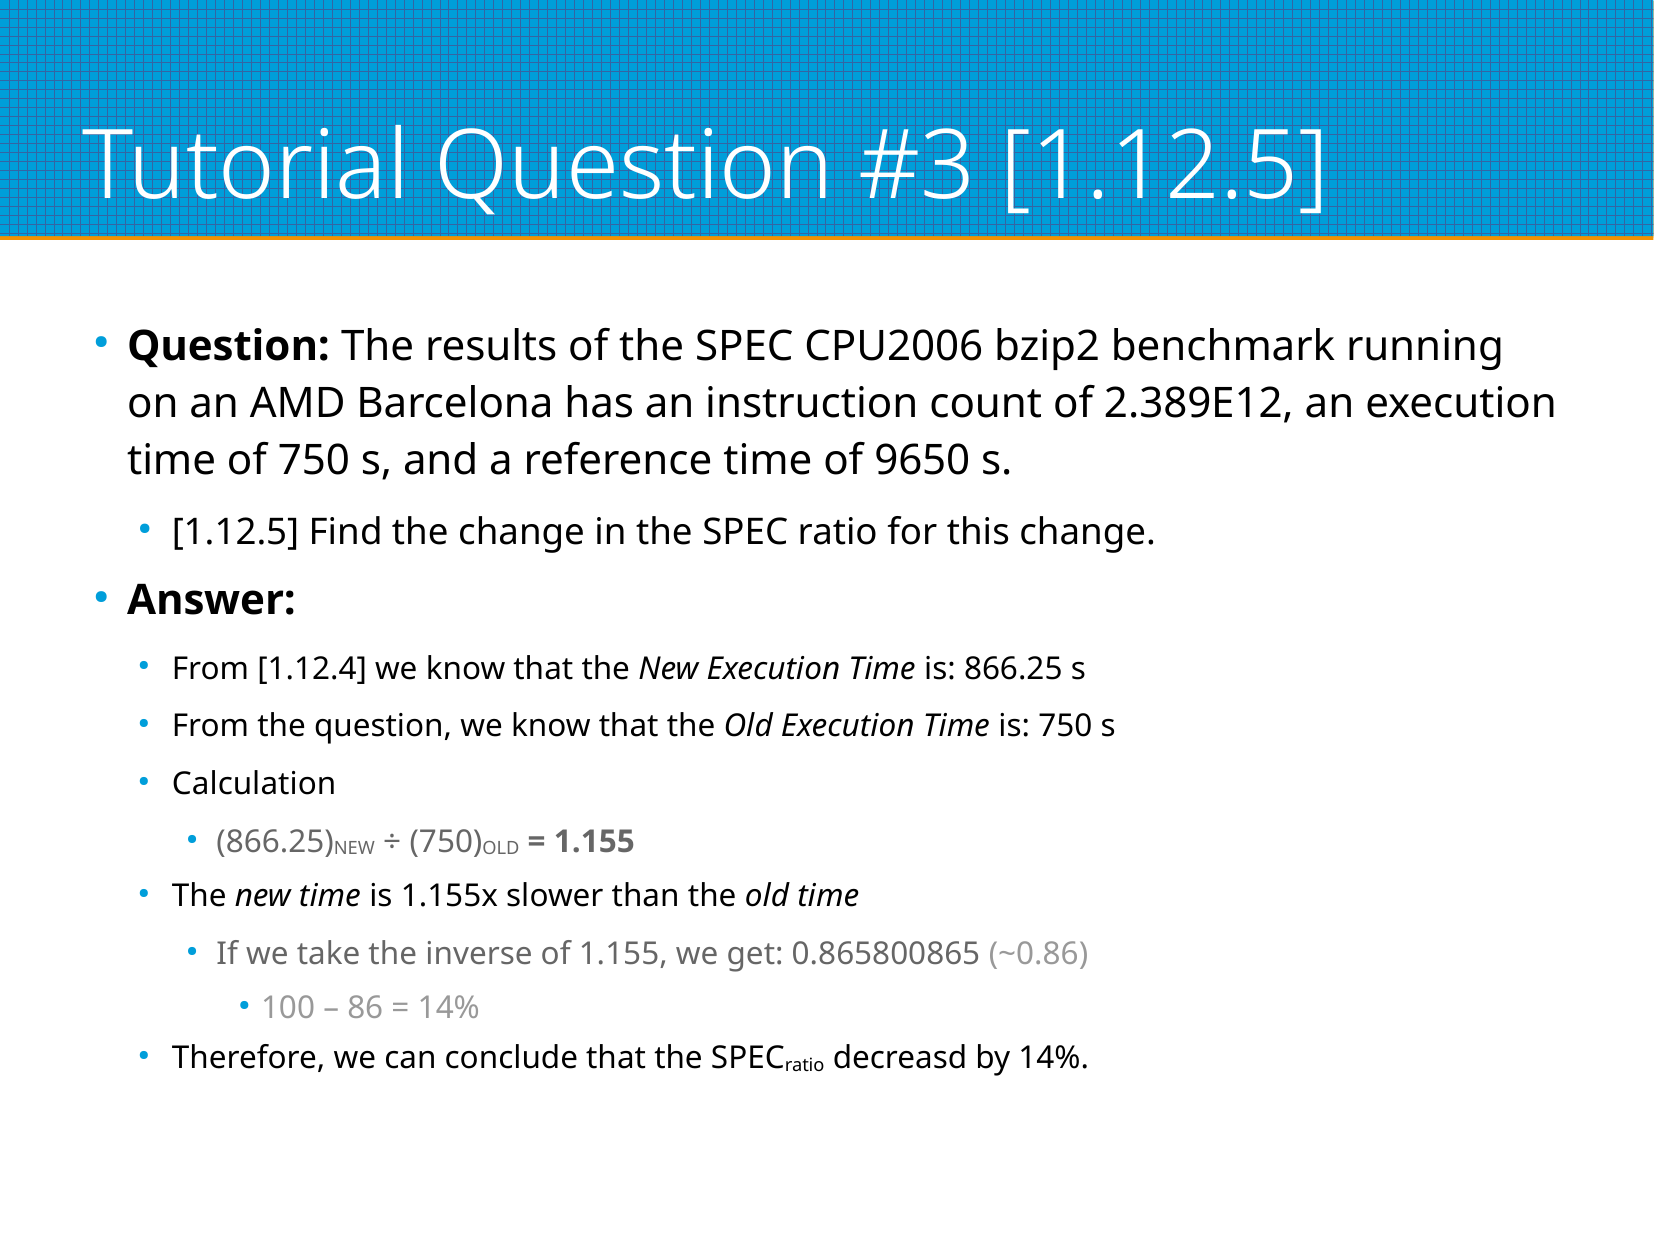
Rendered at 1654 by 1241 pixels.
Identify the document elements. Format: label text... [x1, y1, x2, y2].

title Tutorial Question #3 [1.12.5] [82, 19, 1571, 227]
list Question: The results of the SPEC CPU2006 bzip2 benchmark running on an AMD Barcelona has an instruction count of 2.389E12, an execution time of 750 s, and a reference time of 9650 s. [1.12.5] Find the change in the SPEC ratio for this change. Answer: From [1.12.4] we know that the New Execution Time is: 866.25 s From the question, we know that the Old Execution Time is: 750 s Calculation (866.25)NEW ÷ (750)OLD = 1.155 The new time is 1.155x slower than the old time If we take the inverse of 1.155, we get: 0.865800865 (~0.86) 100 – 86 = 14% Therefore, we can conclude that the SPECratio decreasd by 14%. [82, 314, 1563, 1081]
